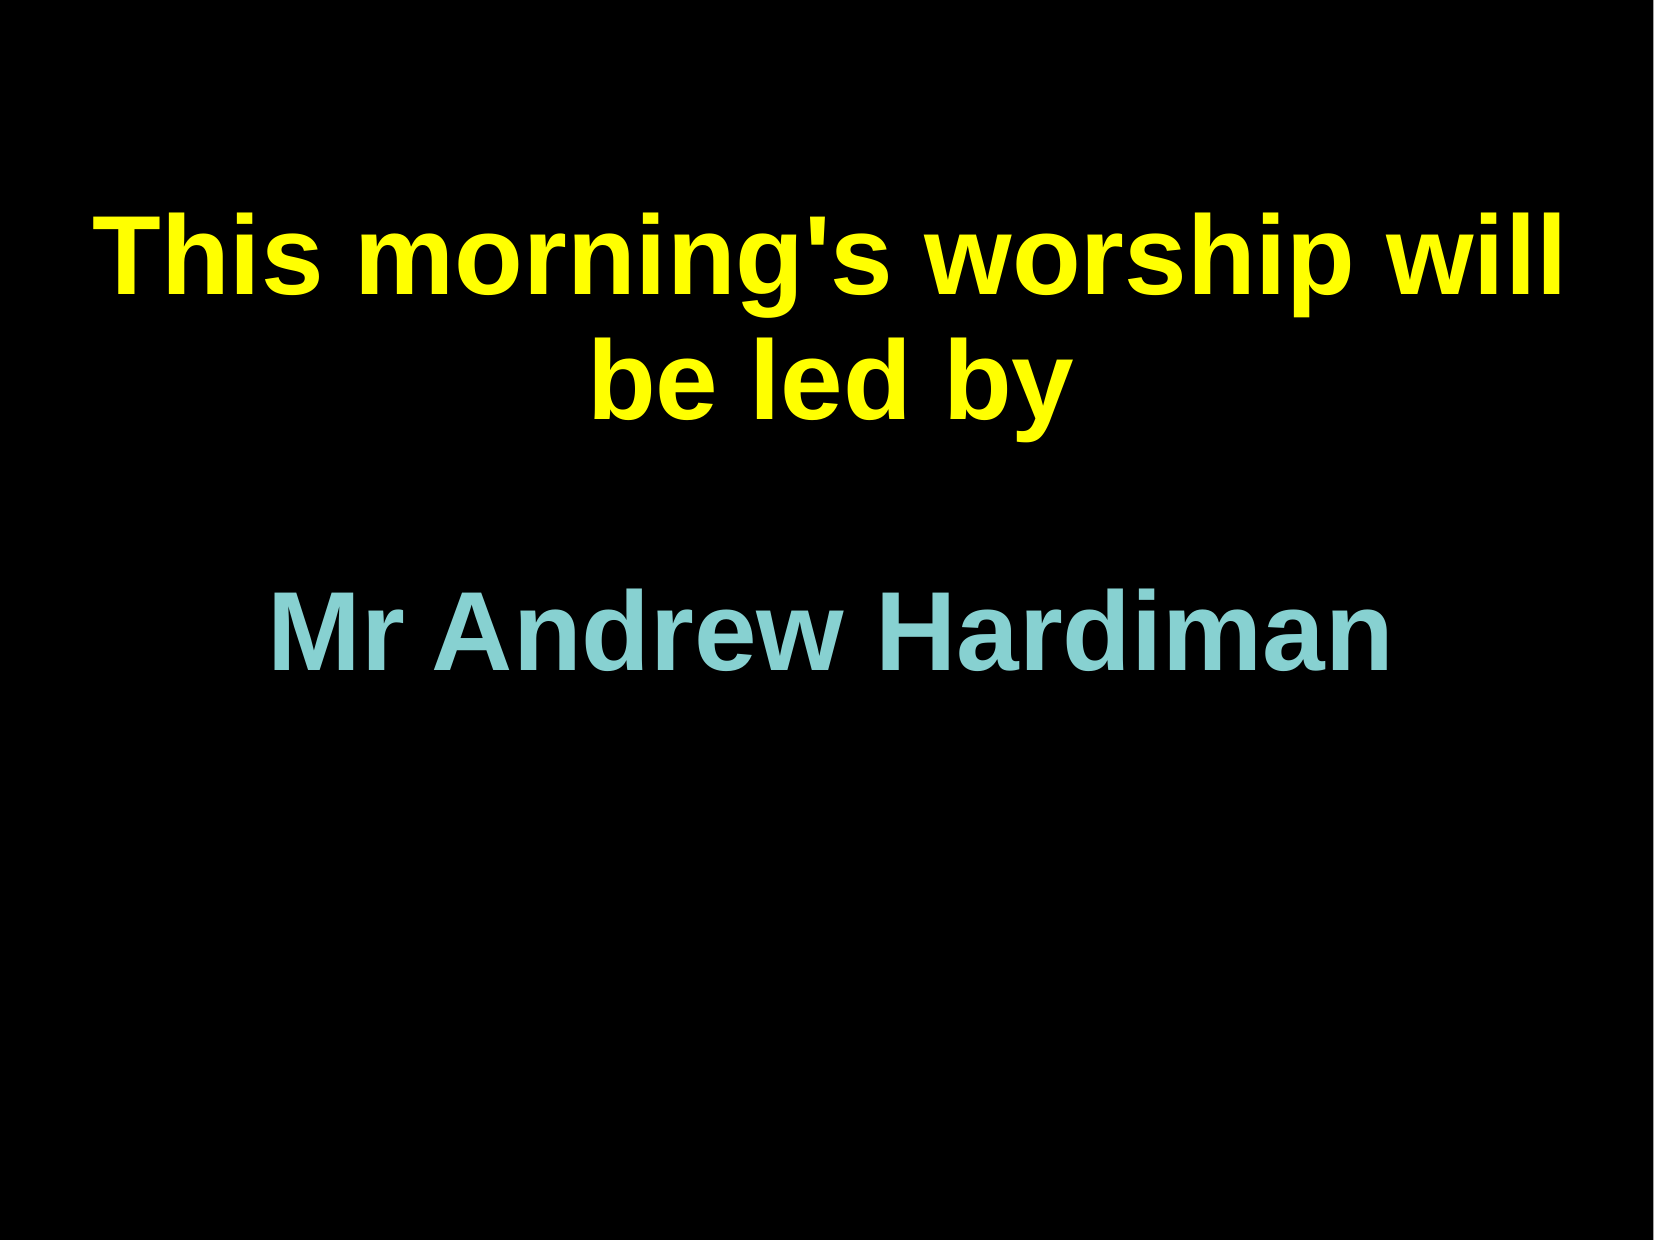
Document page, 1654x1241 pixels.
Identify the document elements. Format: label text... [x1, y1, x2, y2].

text_box This morning's worship will be led by Mr Andrew Hardiman [59, 59, 1603, 1179]
